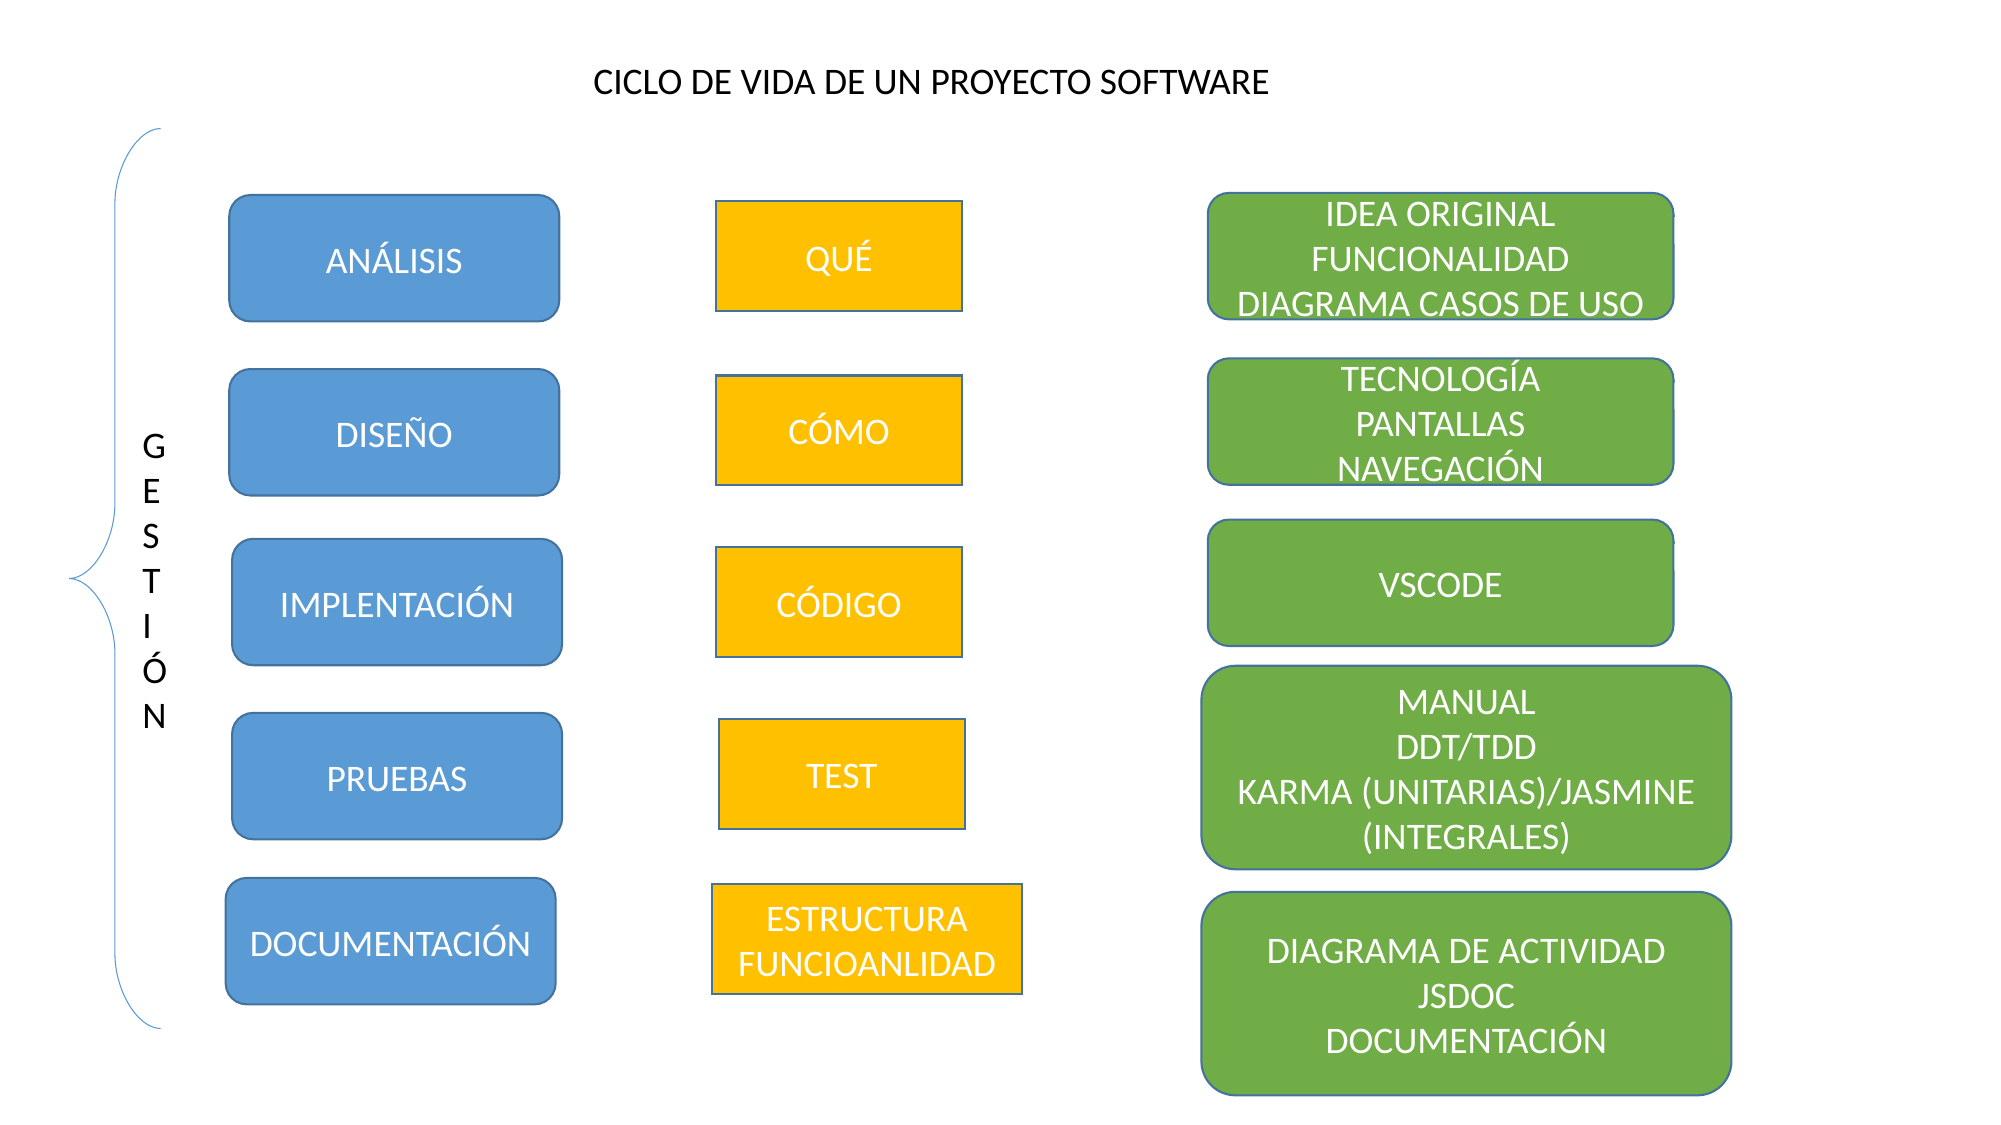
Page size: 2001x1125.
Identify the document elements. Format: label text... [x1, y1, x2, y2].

text_box GESTIÓN [147, 437, 161, 456]
text_box DISEÑO [229, 369, 560, 496]
text_box PRUEBAS [232, 712, 563, 840]
text_box ESTRUCTURA FUNCIOANLIDAD [712, 884, 1023, 994]
text_box CICLO DE VIDA DE UN PROYECTO SOFTWARE [578, 49, 1310, 110]
text_box ANÁLISIS [229, 195, 560, 322]
text_box DOCUMENTACIÓN [225, 877, 556, 1005]
text_box TEST [718, 719, 965, 829]
text_box IDEA ORIGINAL FUNCIONALIDAD DIAGRAMA CASOS DE USO [1207, 192, 1674, 320]
text_box MANUAL DDT/TDD KARMA (UNITARIAS)/JASMINE (INTEGRALES) [1201, 665, 1732, 870]
text_box CÓDIGO [715, 547, 963, 657]
text_box QUÉ [715, 201, 963, 311]
text_box GESTIÓN [147, 662, 161, 680]
text_box IMPLENTACIÓN [232, 538, 563, 666]
text_box GESTIÓN [69, 128, 161, 1029]
text_box TECNOLOGÍA PANTALLAS NAVEGACIÓN [1207, 358, 1674, 485]
text_box VSCODE [1207, 519, 1674, 647]
text_box CÓMO [715, 375, 963, 485]
text_box DIAGRAMA DE ACTIVIDAD JSDOC DOCUMENTACIÓN [1201, 891, 1732, 1096]
